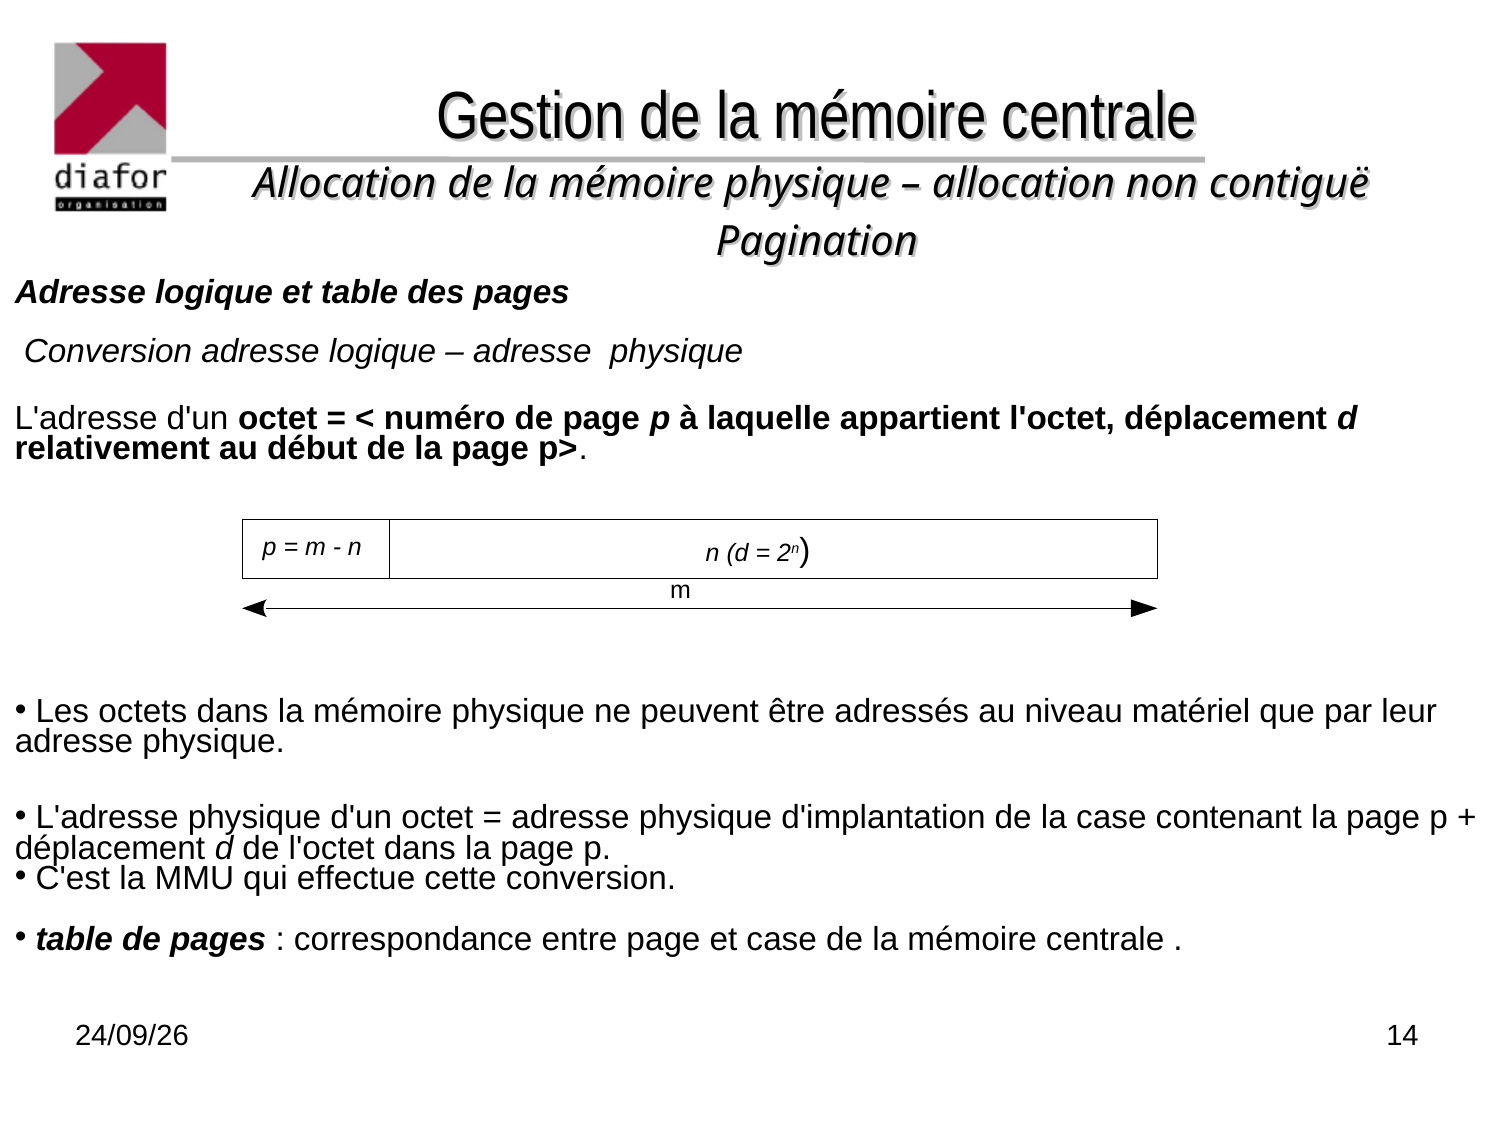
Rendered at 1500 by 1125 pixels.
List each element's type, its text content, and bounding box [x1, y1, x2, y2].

text_box L'adresse physique d'un octet = adresse physique d'implantation de la case contenant la page p + déplacement d de l'octet dans la page p. C'est la MMU qui effectue cette conversion. table de pages : correspondance entre page et case de la mémoire centrale . [0, 797, 1500, 994]
text_box Conversion adresse logique – adresse physique [0, 330, 760, 376]
text_box n (d = 2n) [690, 530, 826, 576]
text_box L'adresse d'un octet = < numéro de page p à laquelle appartient l'octet, déplacement d relativement au début de la page p>. [0, 397, 1382, 474]
text_box Les octets dans la mémoire physique ne peuvent être adressés au niveau matériel que par leur adresse physique. [0, 690, 248, 767]
text_box m [655, 572, 715, 616]
text_box p = m - n [248, 530, 378, 839]
title Gestion de la mémoire centrale Allocation de la mémoire physique – allocation non contiguë Pagination [133, 67, 1500, 276]
picture [53, 42, 168, 213]
text_box Les octets dans la mémoire physique ne peuvent être adressés au niveau matériel que par leur adresse physique. [378, 690, 1464, 767]
text_box Adresse logique et table des pages [0, 271, 586, 317]
